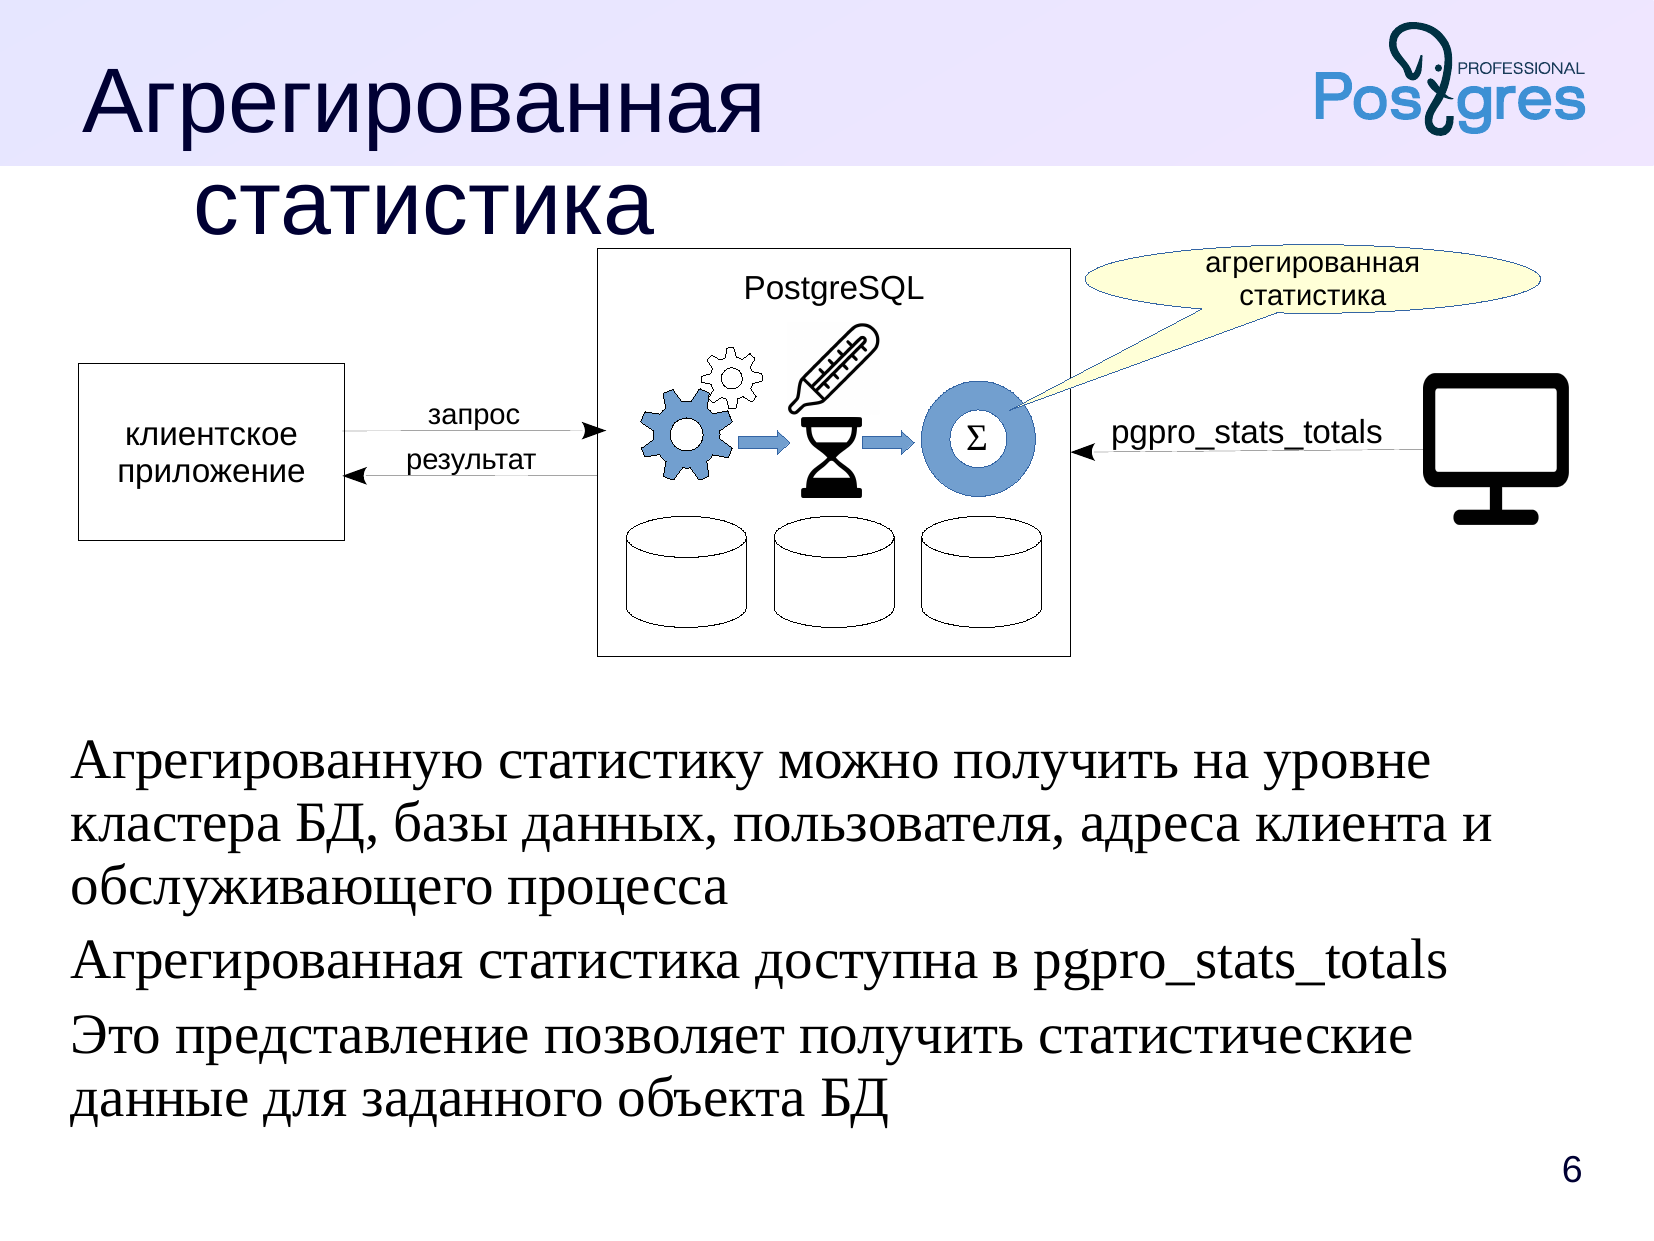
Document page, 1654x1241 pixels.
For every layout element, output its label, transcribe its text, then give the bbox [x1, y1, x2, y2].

text_box PostgreSQL [597, 248, 1071, 657]
text_box [738, 430, 790, 455]
text_box [640, 347, 763, 480]
picture [1423, 373, 1569, 526]
text_box Σ [951, 409, 1003, 467]
text_box агрегированная статистика [1009, 244, 1541, 411]
list Агрегированную статистику можно получить на уровне кластера БД, базы данных, пользователя, адреса клиента и обслуживающего процесса Агрегированная статистика доступна в pgpro_stats_totals Это представление позволяет получить статистические данные для заданного объекта БД [70, 727, 1583, 1134]
text_box [921, 381, 1036, 497]
picture [801, 417, 862, 498]
title Агрегированная статистика [82, 49, 1252, 255]
text_box [774, 538, 895, 628]
text_box [921, 538, 1042, 628]
picture [787, 322, 880, 415]
text_box [862, 430, 915, 455]
text_box клиентское приложение [78, 363, 345, 541]
text_box [626, 539, 747, 628]
